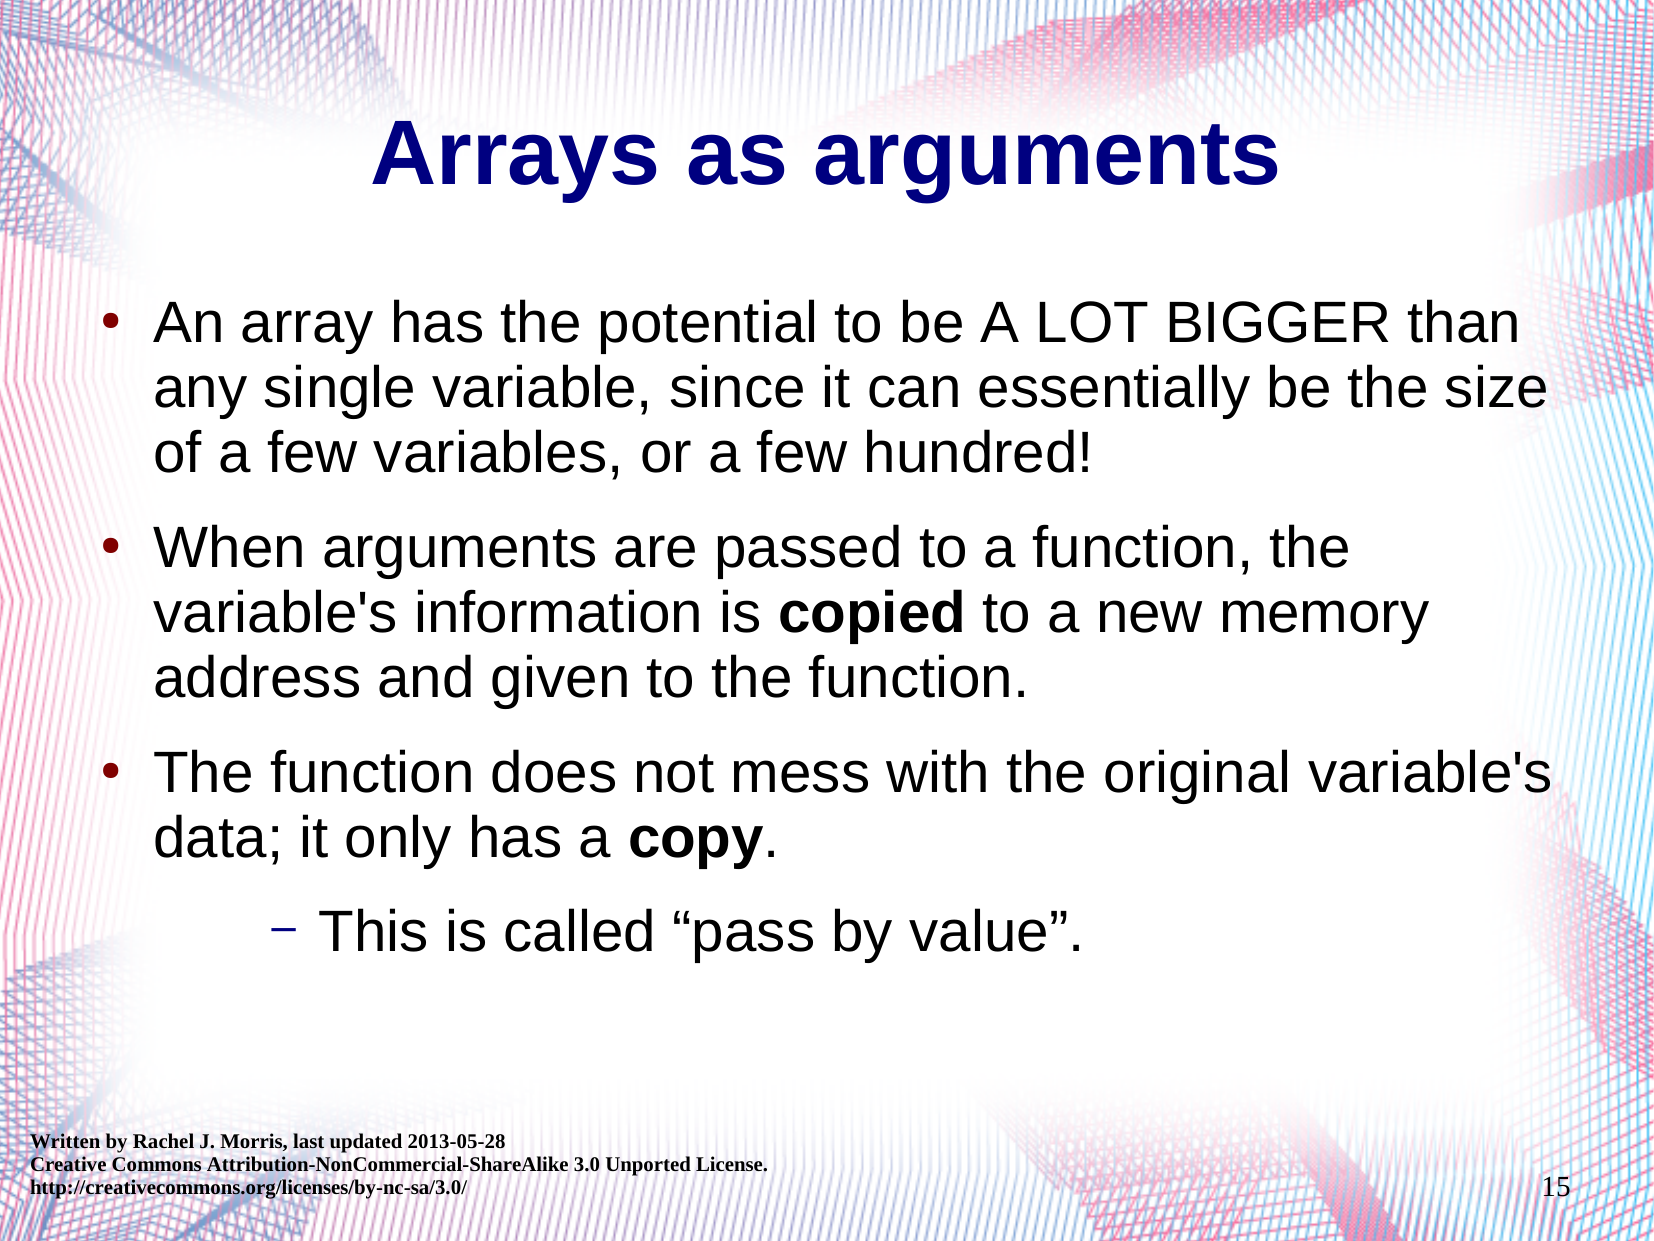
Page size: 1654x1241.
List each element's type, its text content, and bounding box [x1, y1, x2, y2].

list An array has the potential to be A LOT BIGGER than any single variable, since it can essentially be the size of a few variables, or a few hundred! When arguments are passed to a function, the variable's information is copied to a new memory address and given to the function. The function does not mess with the original variable's data; it only has a copy. This is called “pass by value”. [82, 290, 1571, 1010]
picture [0, 0, 1654, 1241]
title Arrays as arguments [82, 49, 1571, 257]
